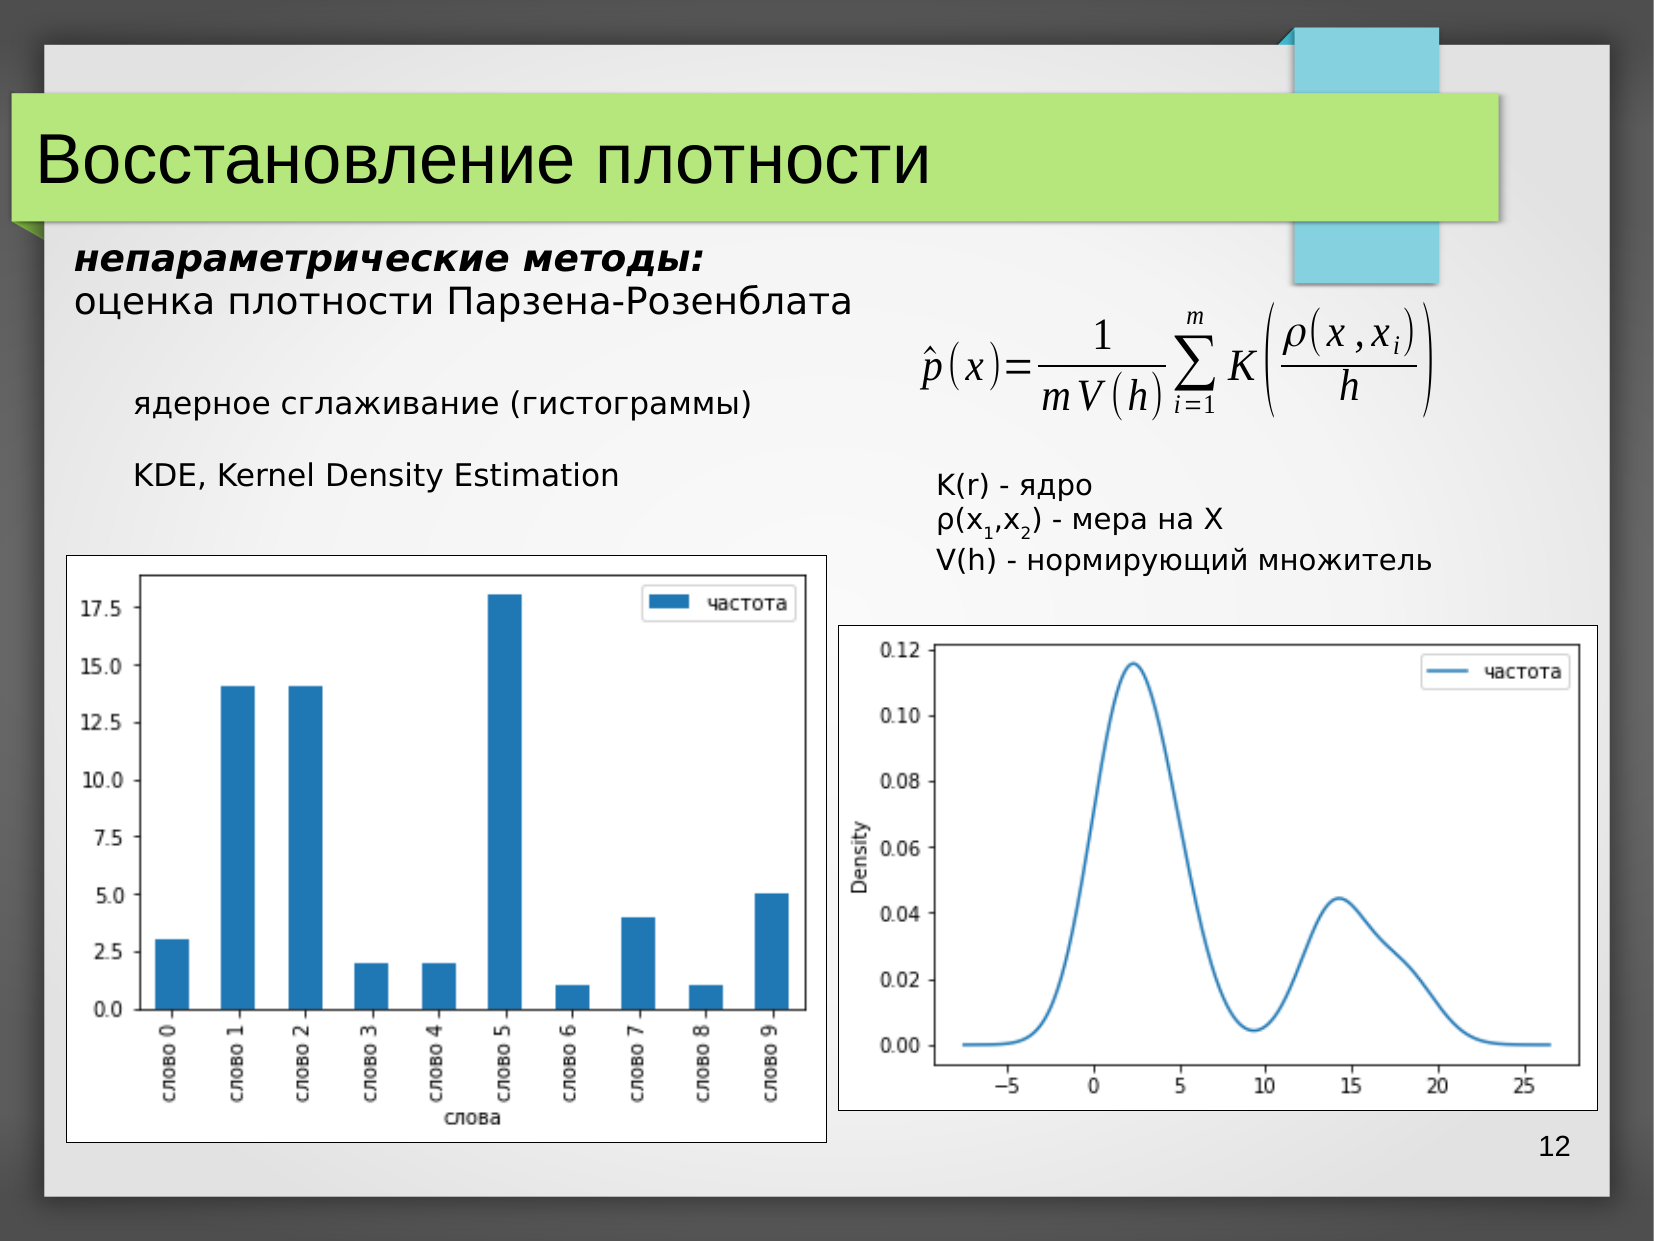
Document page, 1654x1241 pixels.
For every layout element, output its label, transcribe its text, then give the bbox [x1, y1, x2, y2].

title Восстановление плотности [35, 118, 1489, 199]
picture [0, 0, 1654, 1241]
text_box K(r) - ядро ρ(x1,x2) - мера на X V(h) - нормирующий множитель [921, 460, 1489, 592]
text_box ядерное сглаживание (гистограммы) KDE, Kernel Density Estimation [118, 377, 780, 524]
text_box непараметрические методы: оценка плотности Парзена-Розенблата [59, 228, 981, 335]
chart [911, 299, 1441, 426]
